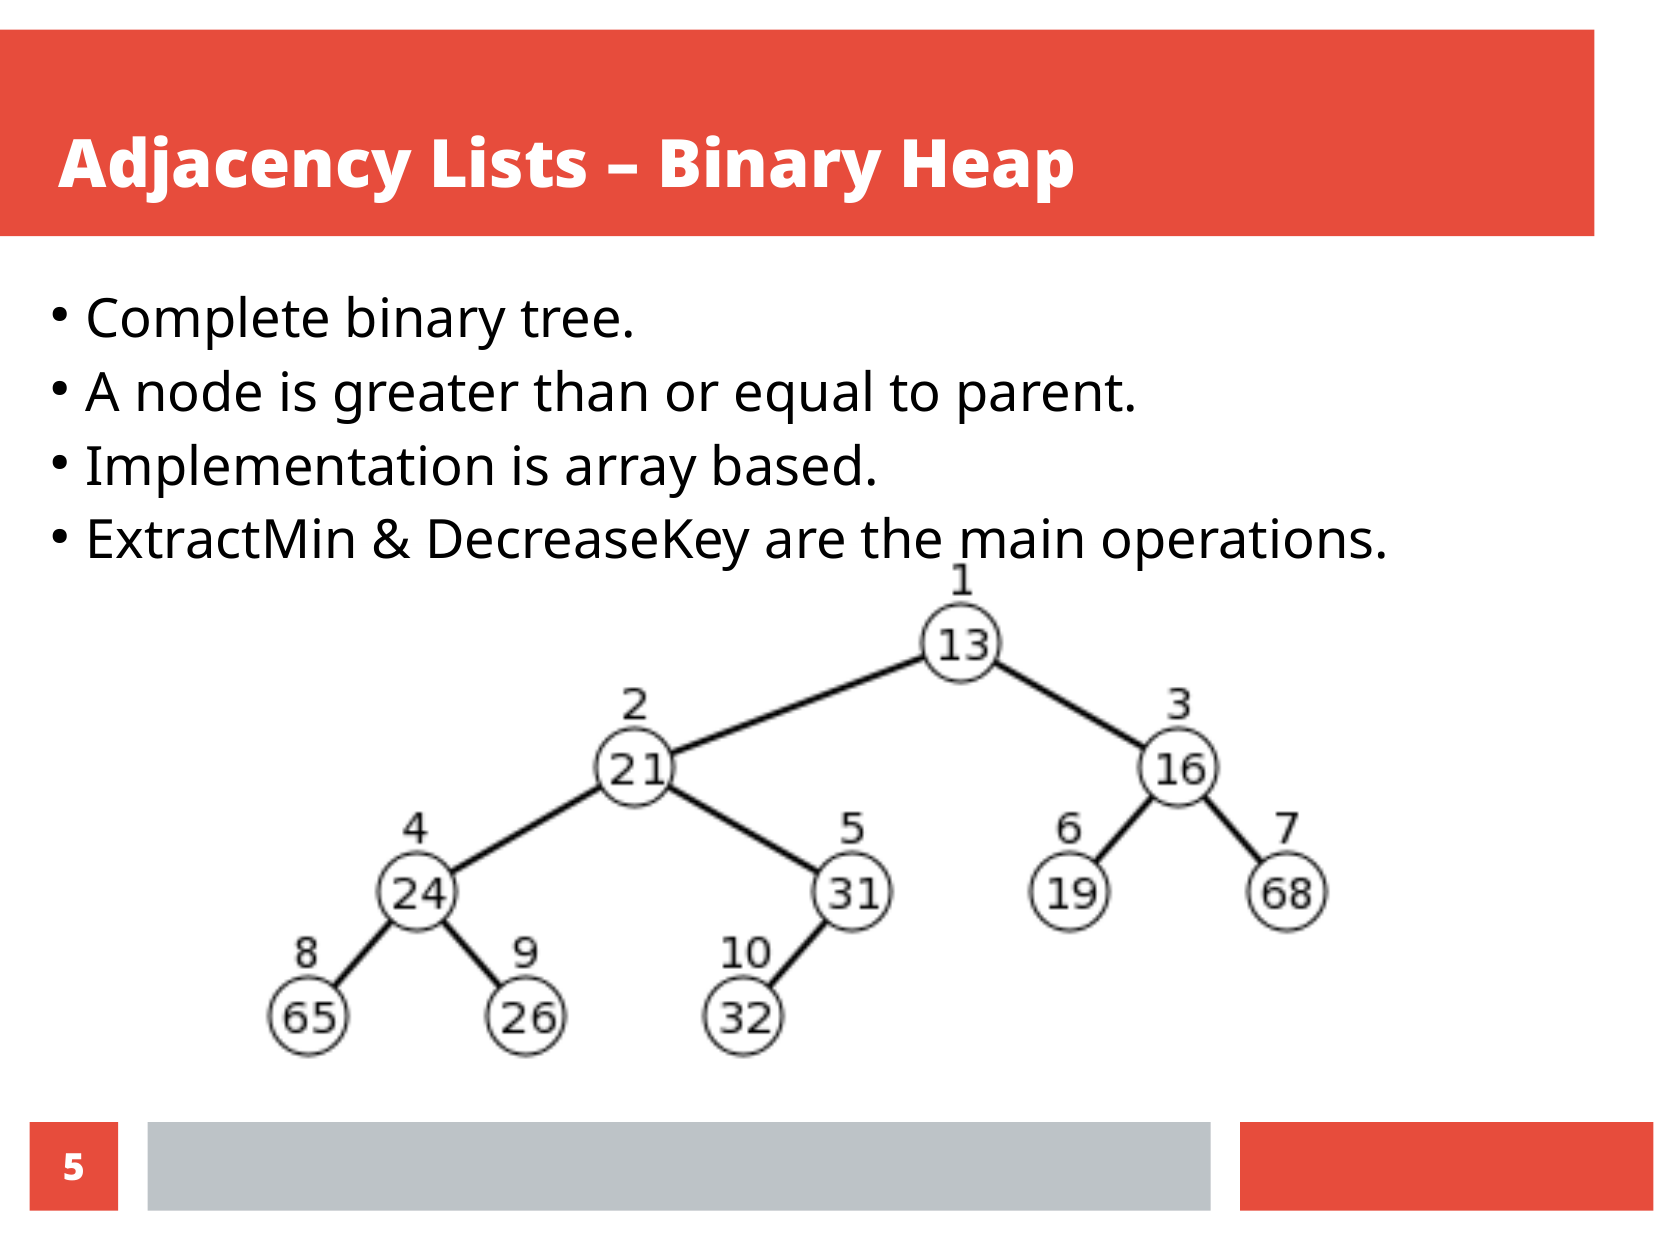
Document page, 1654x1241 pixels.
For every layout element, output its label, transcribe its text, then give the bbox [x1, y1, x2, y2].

text_box Complete binary tree. A node is greater than or equal to parent. Implementation is array based. ExtractMin & DecreaseKey are the main operations. [35, 271, 1607, 628]
picture [224, 628, 1358, 1087]
title Adjacency Lists – Binary Heap [59, 59, 1595, 207]
